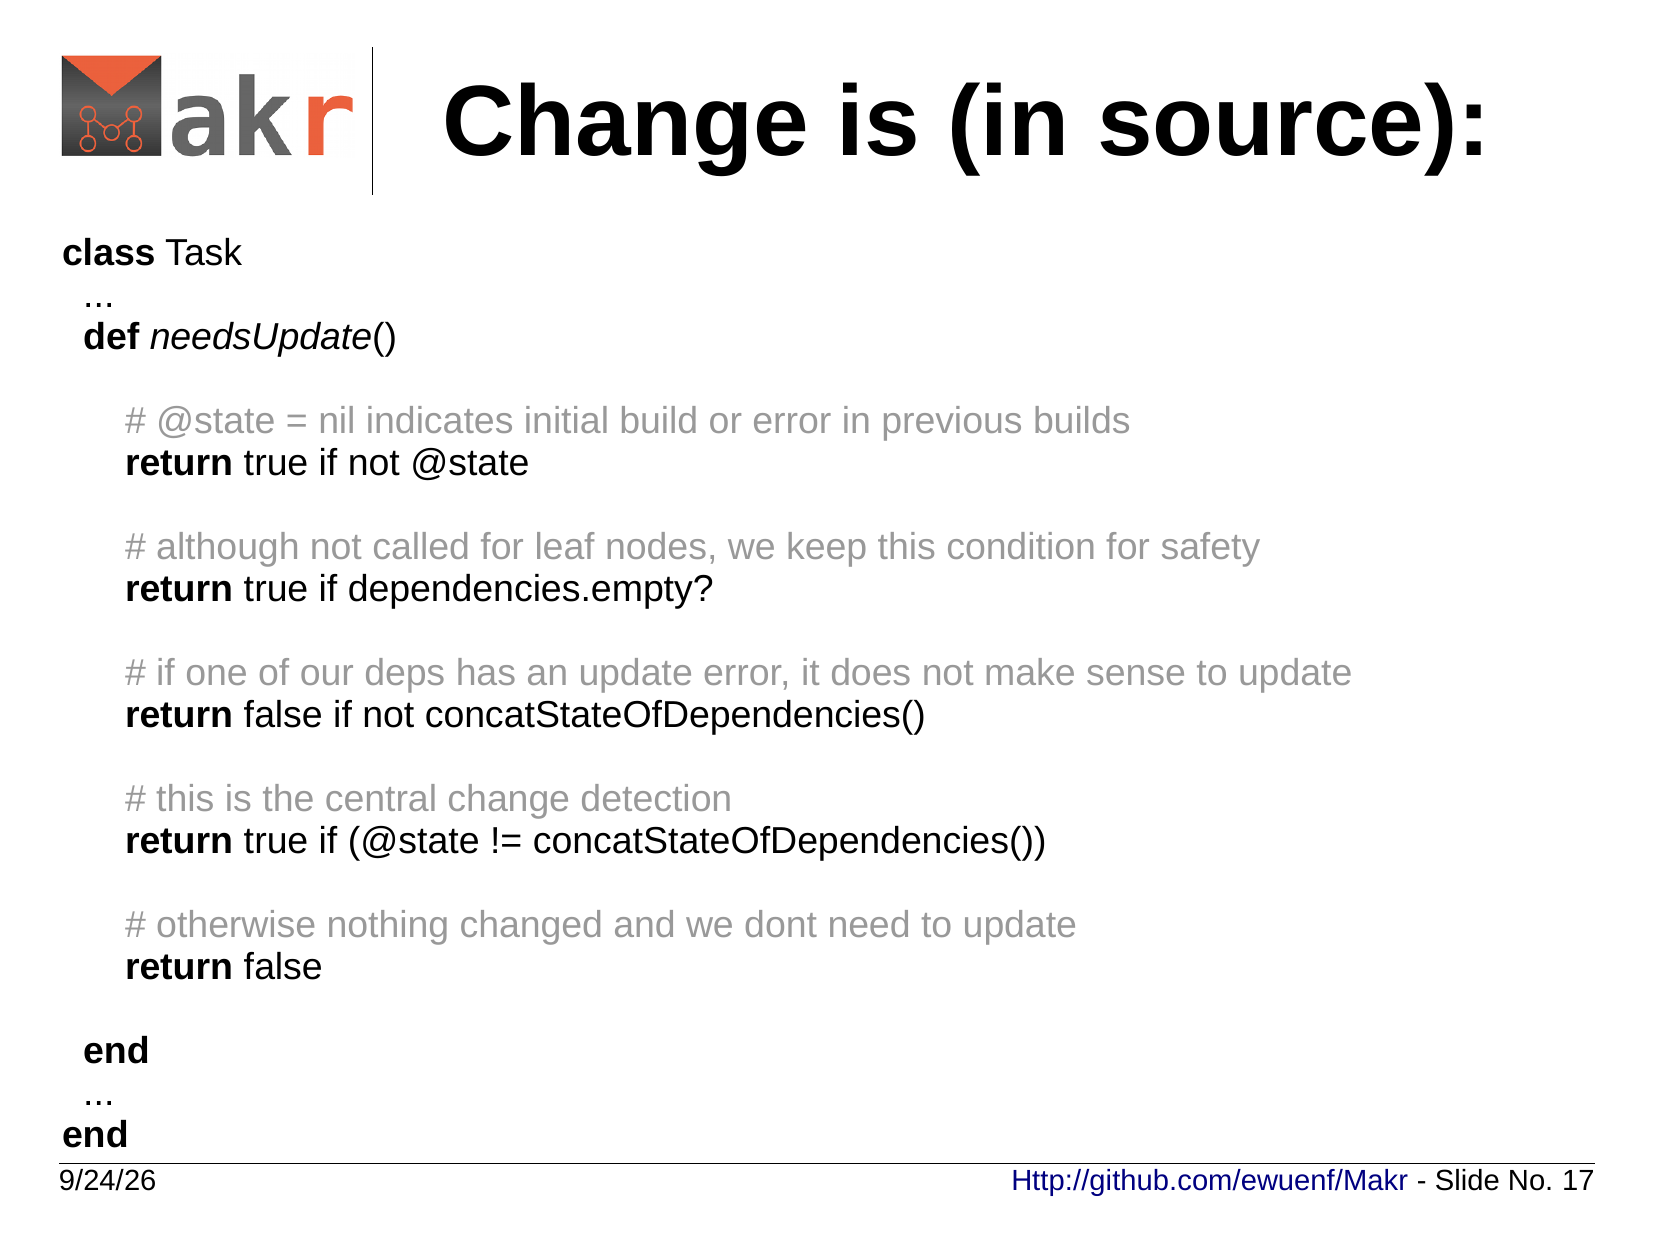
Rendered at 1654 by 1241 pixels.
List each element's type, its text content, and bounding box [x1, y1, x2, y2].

title Change is (in source): [442, 65, 1607, 177]
text_box class Task ... def needsUpdate() # @state = nil indicates initial build or error in previous builds return true if not @state # although not called for leaf nodes, we keep this condition for safety return true if dependencies.empty? # if one of our deps has an update error, it does not make sense to update return false if not concatStateOfDependencies() # this is the central change detection return true if (@state != concatStateOfDependencies()) # otherwise nothing changed and we dont need to update return false end ... end [47, 224, 1368, 1163]
picture [59, 53, 355, 158]
